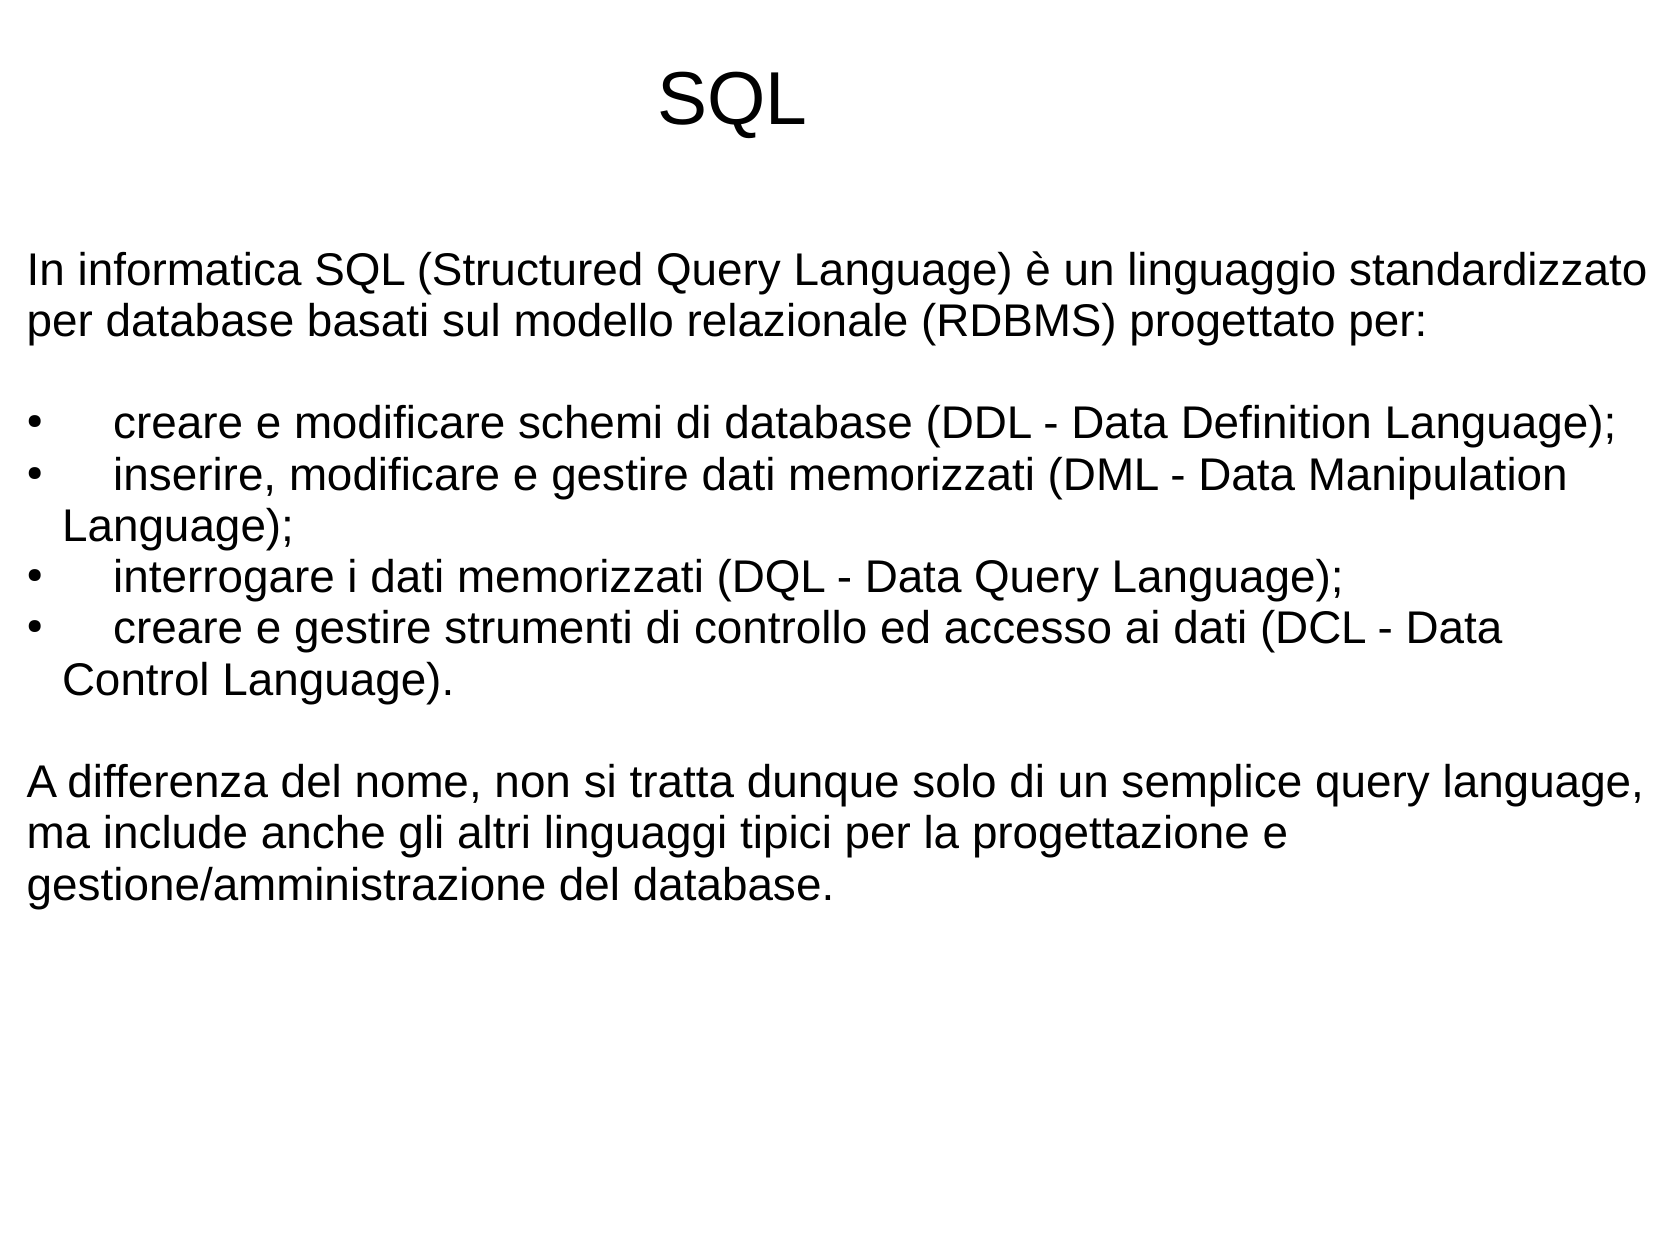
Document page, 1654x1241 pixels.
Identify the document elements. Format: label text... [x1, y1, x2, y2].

text_box SQL [448, 49, 1016, 149]
title [82, 49, 1571, 236]
text_box In informatica SQL (Structured Query Language) è un linguaggio standardizzato per database basati sul modello relazionale (RDBMS) progettato per: creare e modificare schemi di database (DDL - Data Definition Language); inserire, modificare e gestire dati memorizzati (DML - Data Manipulation Language); interrogare i dati memorizzati (DQL - Data Query Language); creare e gestire strumenti di controllo ed accesso ai dati (DCL - Data Control Language). A differenza del nome, non si tratta dunque solo di un semplice query language, ma include anche gli altri linguaggi tipici per la progettazione e gestione/amministrazione del database. [11, 236, 1654, 993]
